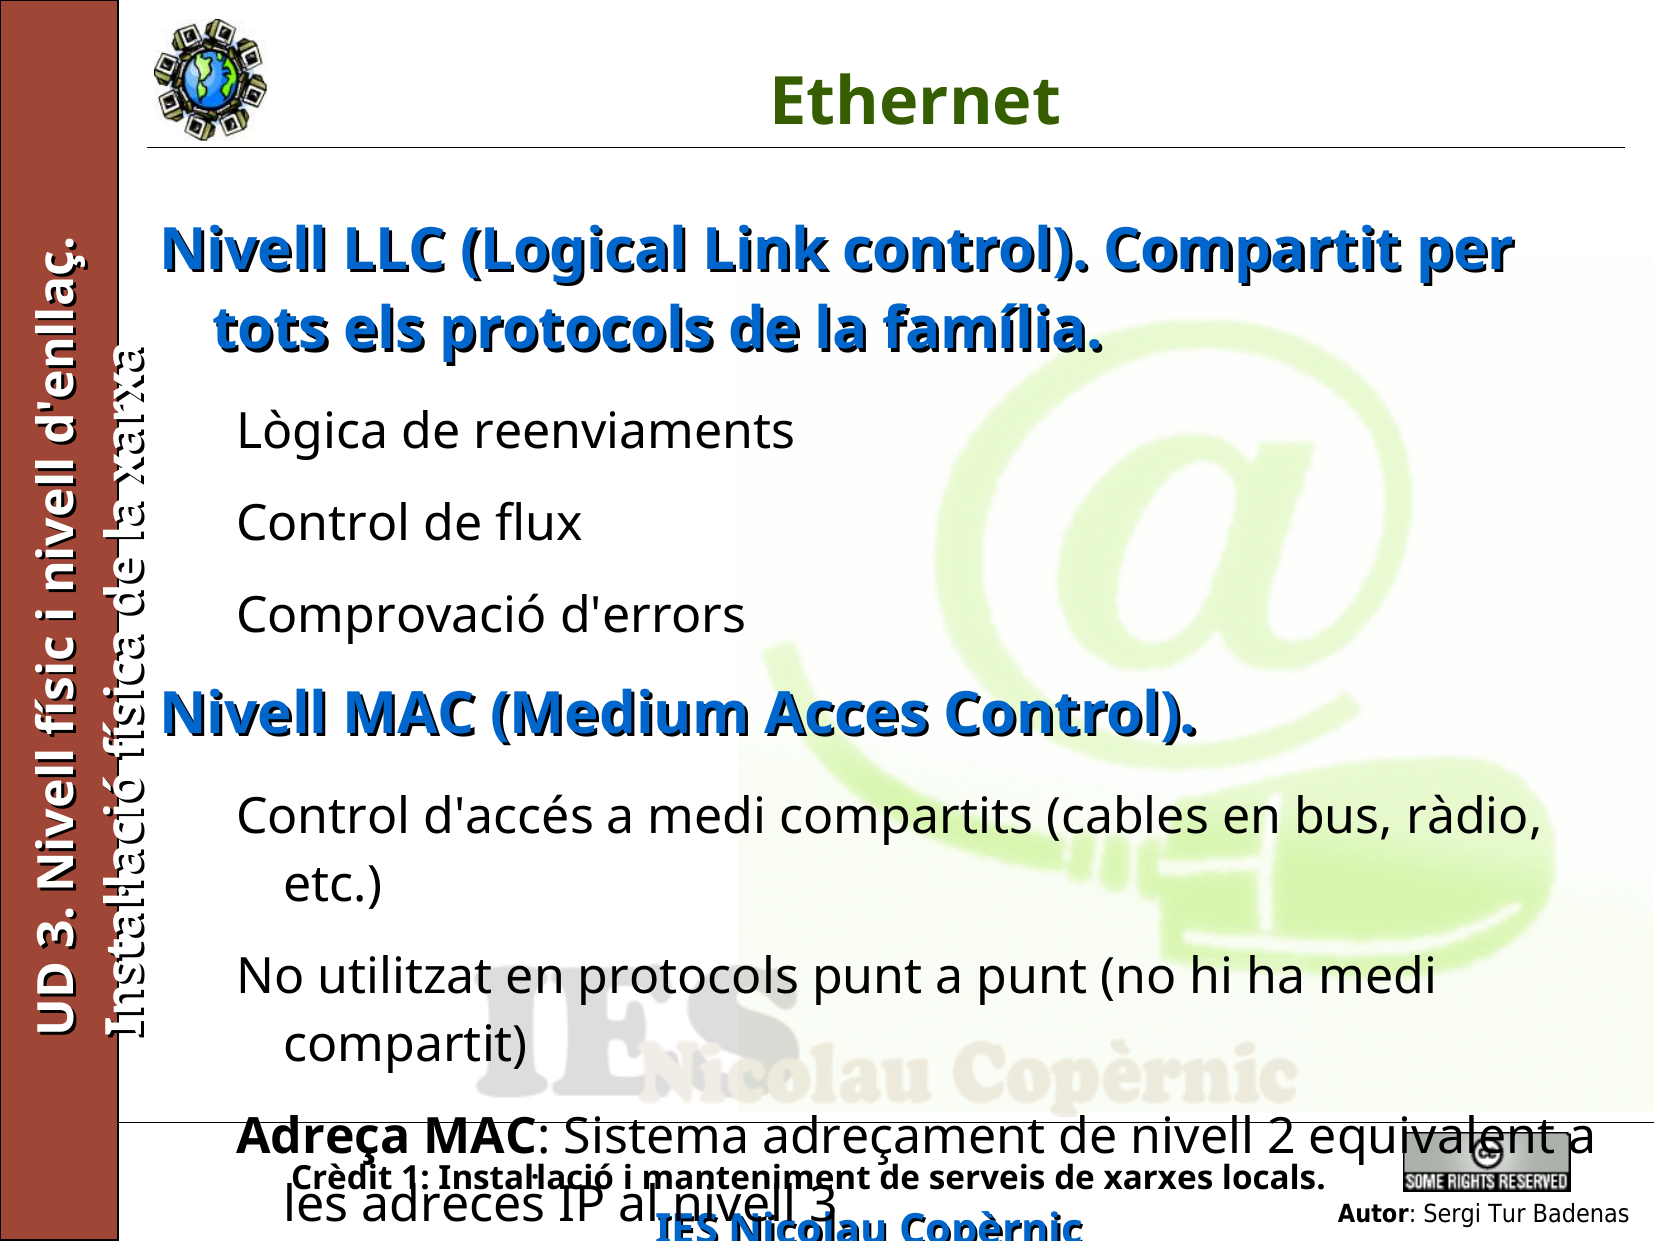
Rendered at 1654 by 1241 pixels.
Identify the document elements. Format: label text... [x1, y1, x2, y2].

picture [466, 252, 1654, 1117]
picture [1418, 1132, 1429, 1149]
title Ethernet [171, 49, 1654, 148]
picture [1403, 1132, 1571, 1192]
picture [1485, 1132, 1499, 1137]
picture [1444, 1140, 1457, 1150]
list Nivell LLC (Logical Link control). Compartit per tots els protocols de la família. Lògica de reenviaments Control de flux Comprovació d'errors Nivell MAC (Medium Acces Control). Control d'accés a medi compartits (cables en bus, ràdio, etc.) No utilitzat en protocols punt a punt (no hi ha medi compartit) Adreça MAC: Sistema adreçament de nivell 2 equivalent a les adreces IP al nivell 3 [141, 207, 1630, 1043]
picture [154, 19, 268, 142]
